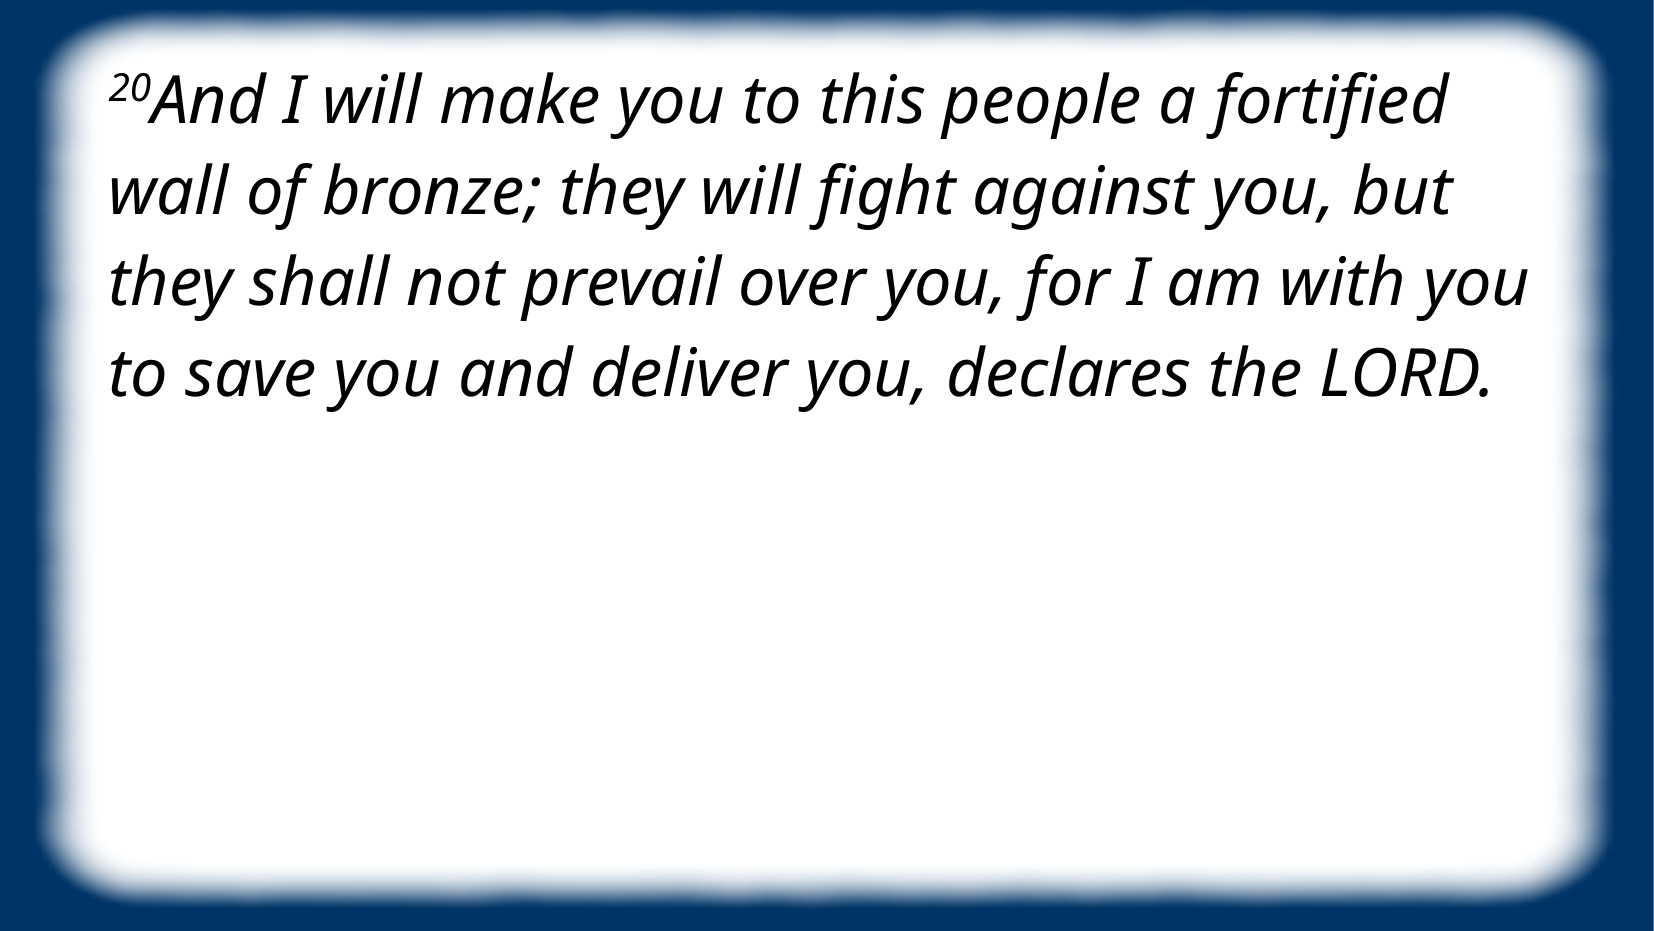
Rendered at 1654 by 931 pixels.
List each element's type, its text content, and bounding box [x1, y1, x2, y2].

text_box 20And I will make you to this people a fortified wall of bronze; they will fight against you, but they shall not prevail over you, for I am with you to save you and deliver you, declares the LORD. [75, 45, 1576, 530]
picture [0, 0, 1654, 931]
